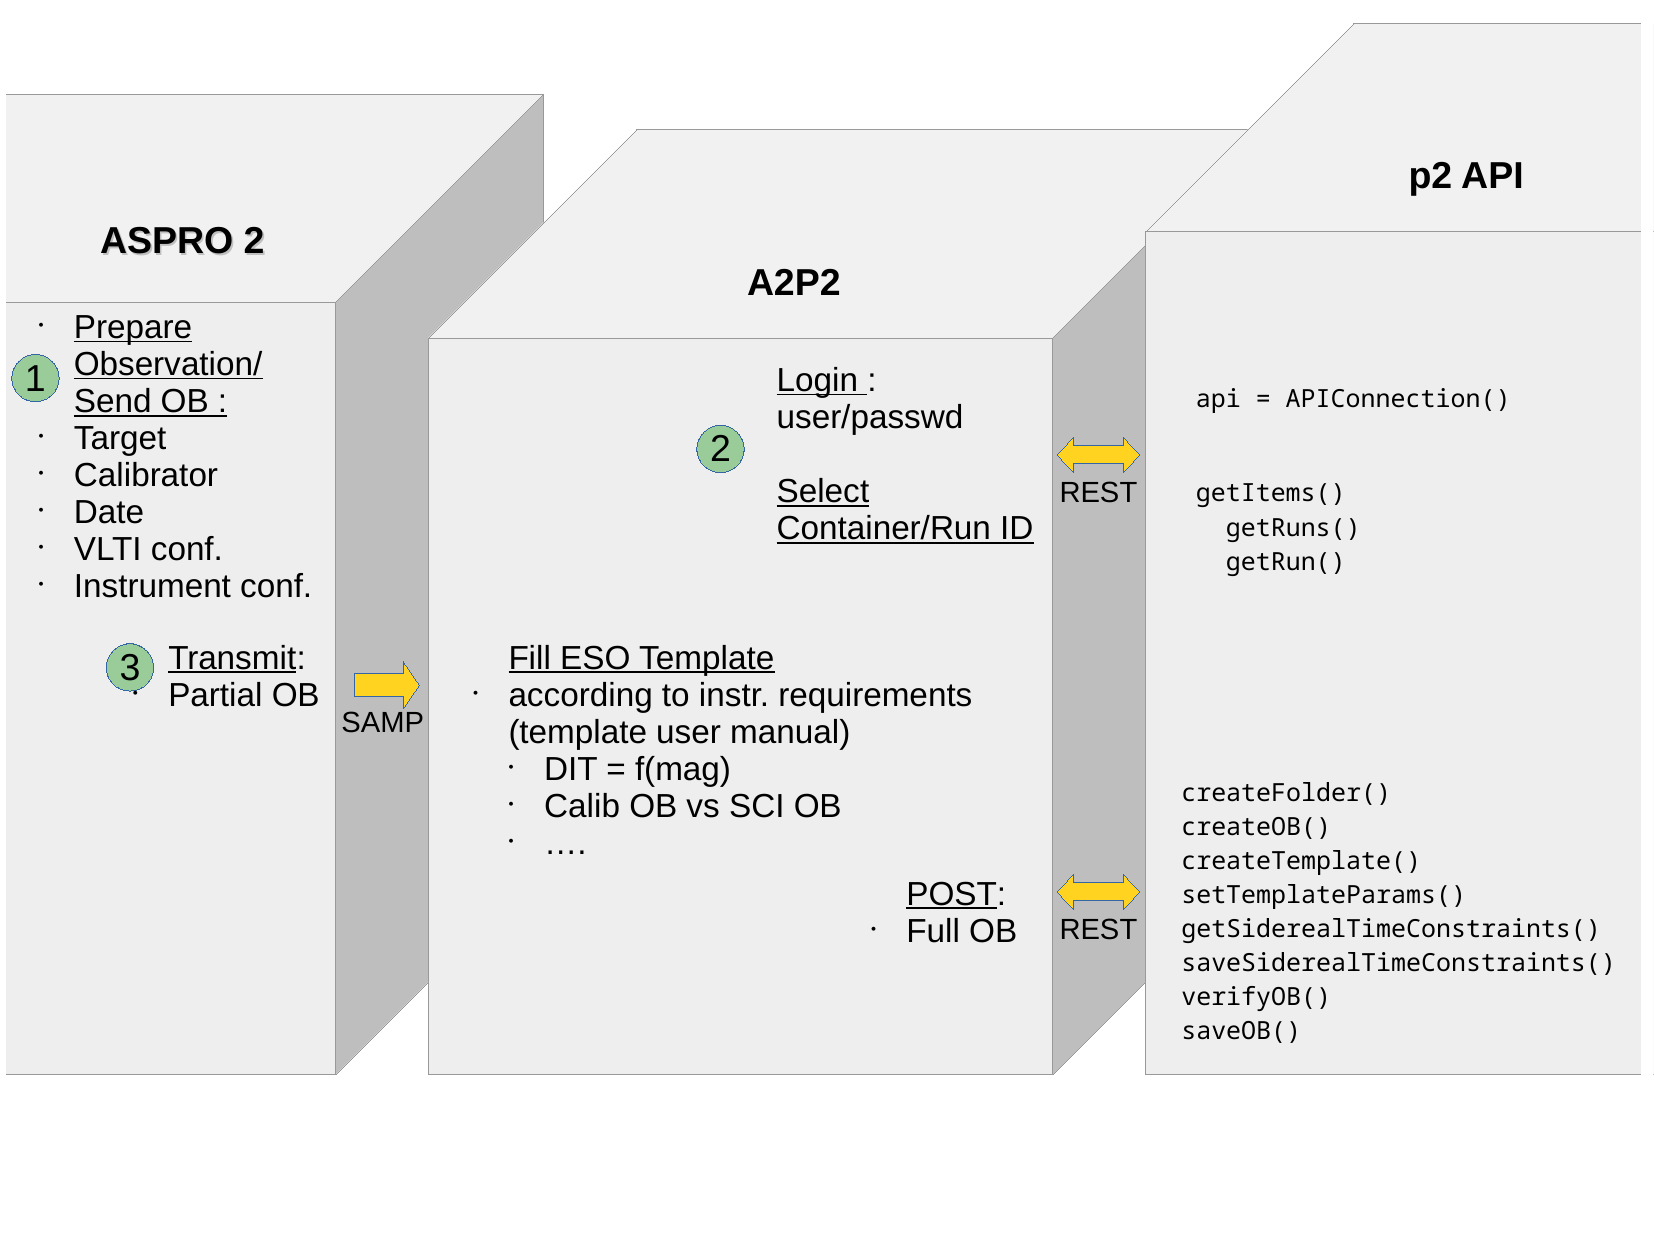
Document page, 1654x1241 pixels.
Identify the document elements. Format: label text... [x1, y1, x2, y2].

text_box 2 [696, 425, 745, 473]
text_box POST: Full OB [856, 868, 1158, 1123]
text_box 1 [11, 354, 60, 402]
text_box [0, 23, 1654, 1099]
text_box REST [1057, 874, 1140, 910]
text_box ASPRO 2 [85, 212, 279, 270]
text_box SAMP [354, 661, 420, 709]
text_box p2 API [1393, 147, 1538, 205]
text_box 3 [106, 646, 118, 688]
text_box getItems() getRuns() getRun() [1181, 467, 1406, 597]
text_box api = APIConnection() [1181, 373, 1526, 417]
text_box Fill ESO Template according to instr. requirements (template user manual) DIT = f(mag) Calib OB vs SCI OB …. [458, 631, 1040, 1128]
text_box Transmit: Partial OB [118, 631, 420, 886]
text_box Prepare Observation/ Send OB : Target Calibrator Date VLTI conf. Instrument conf. [23, 301, 331, 652]
text_box REST [1058, 437, 1140, 473]
text_box Login : user/passwd Select Container/Run ID [726, 354, 1058, 609]
text_box A2P2 [732, 253, 855, 311]
text_box createFolder() createOB() createTemplate() setTemplateParams() getSiderealTimeConstraints() saveSiderealTimeConstraints() verifyOB() saveOB() [1166, 767, 1632, 1039]
